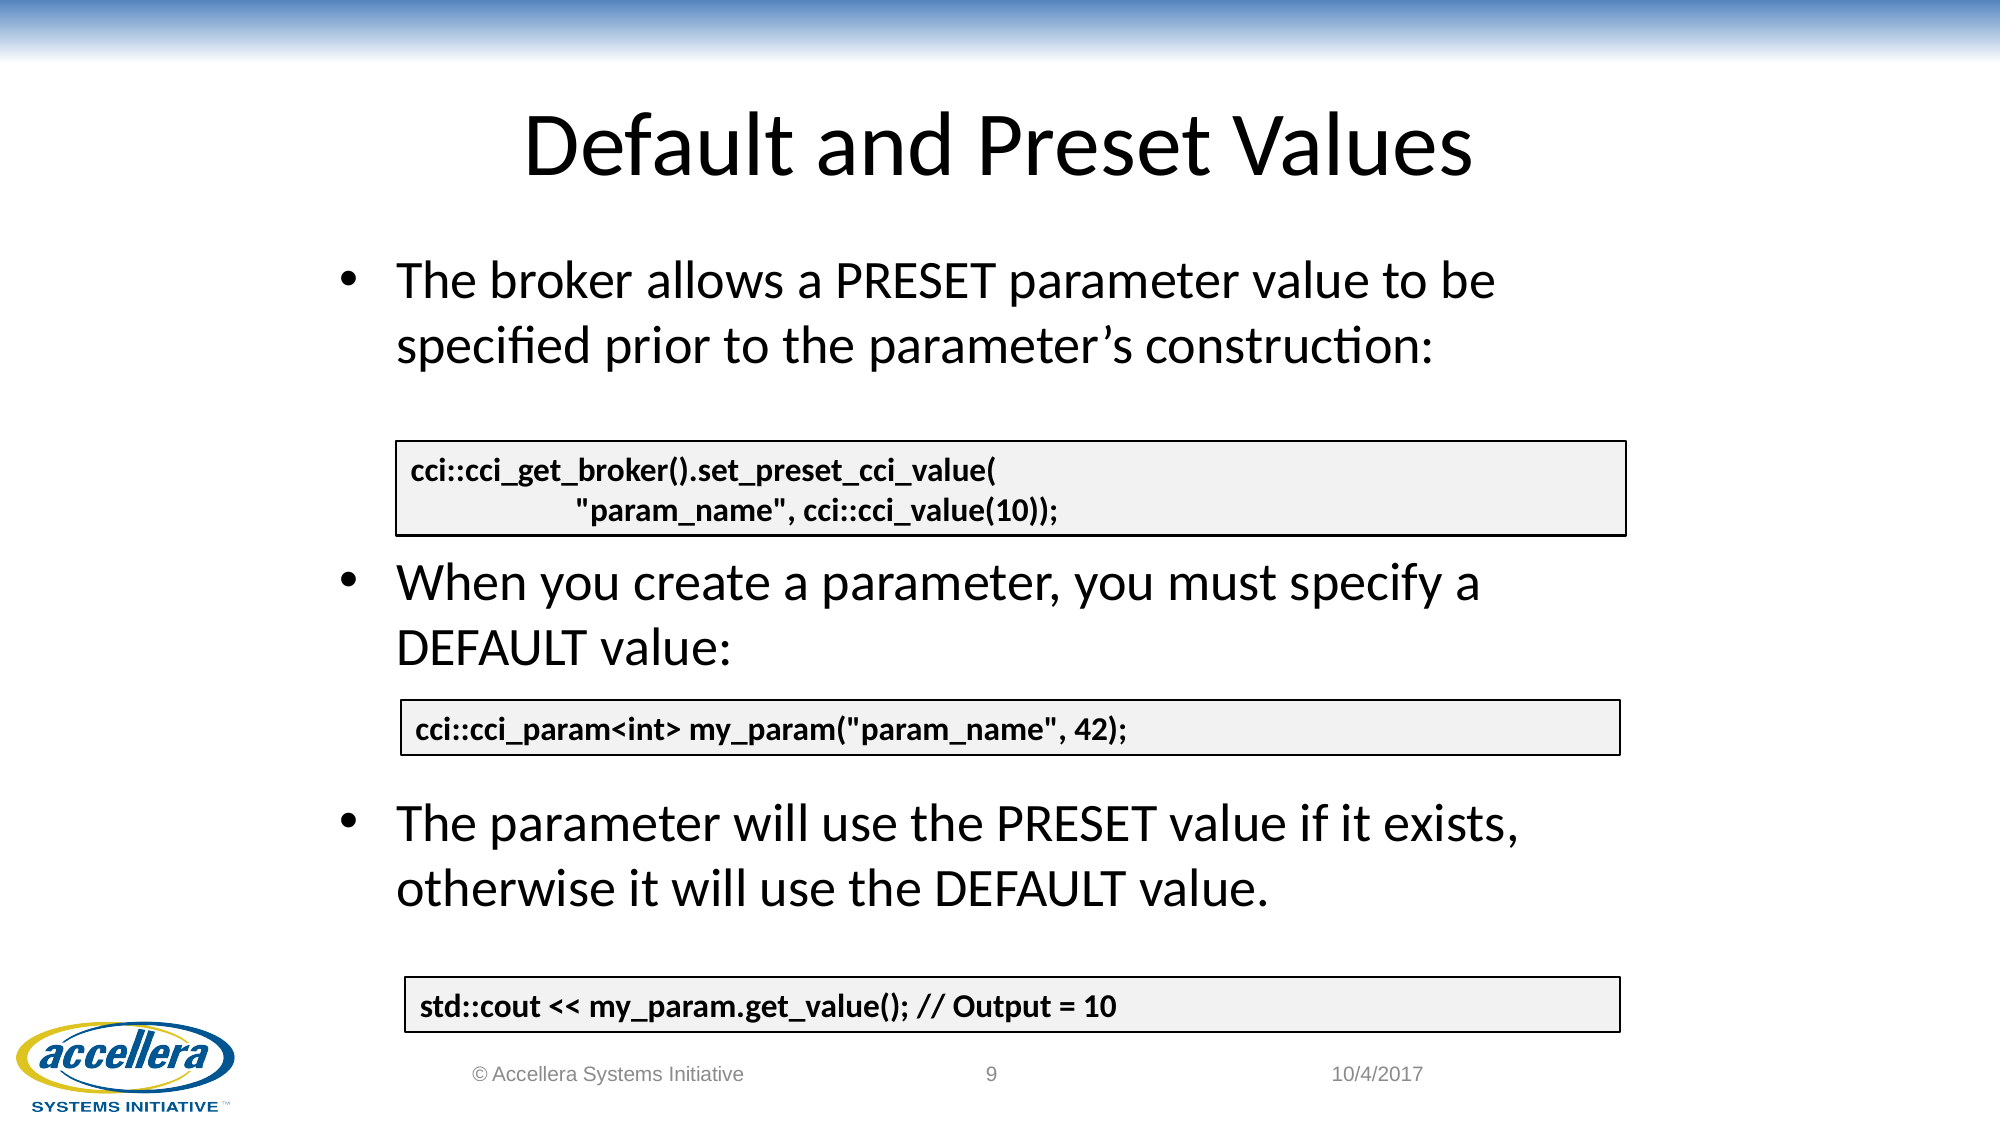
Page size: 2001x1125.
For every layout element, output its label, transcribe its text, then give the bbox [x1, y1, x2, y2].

slide_number 10/4/2017 [1316, 1042, 1550, 1103]
text_box cci::cci_param<int> my_param("param_name", 42); [400, 699, 1620, 755]
footer © Accellera Systems Initiative [366, 1042, 850, 1103]
text_box cci::cci_get_broker().set_preset_cci_value( "param_name", cci::cci_value(10)); [395, 440, 1626, 536]
slide_number <number> [850, 1042, 1184, 1103]
text_box When you create a parameter, you must specify a DEFAULT value: [324, 539, 1675, 677]
text_box The broker allows a PRESET parameter value to be specified prior to the parameter’s construction: [324, 237, 1675, 375]
title Default and Preset Values [99, 45, 1900, 233]
text_box std::cout << my_param.get_value(); // Output = 10 [405, 977, 1621, 1032]
picture [16, 1021, 235, 1112]
text_box The parameter will use the PRESET value if it exists, otherwise it will use the DEFAULT value. [324, 780, 1675, 950]
